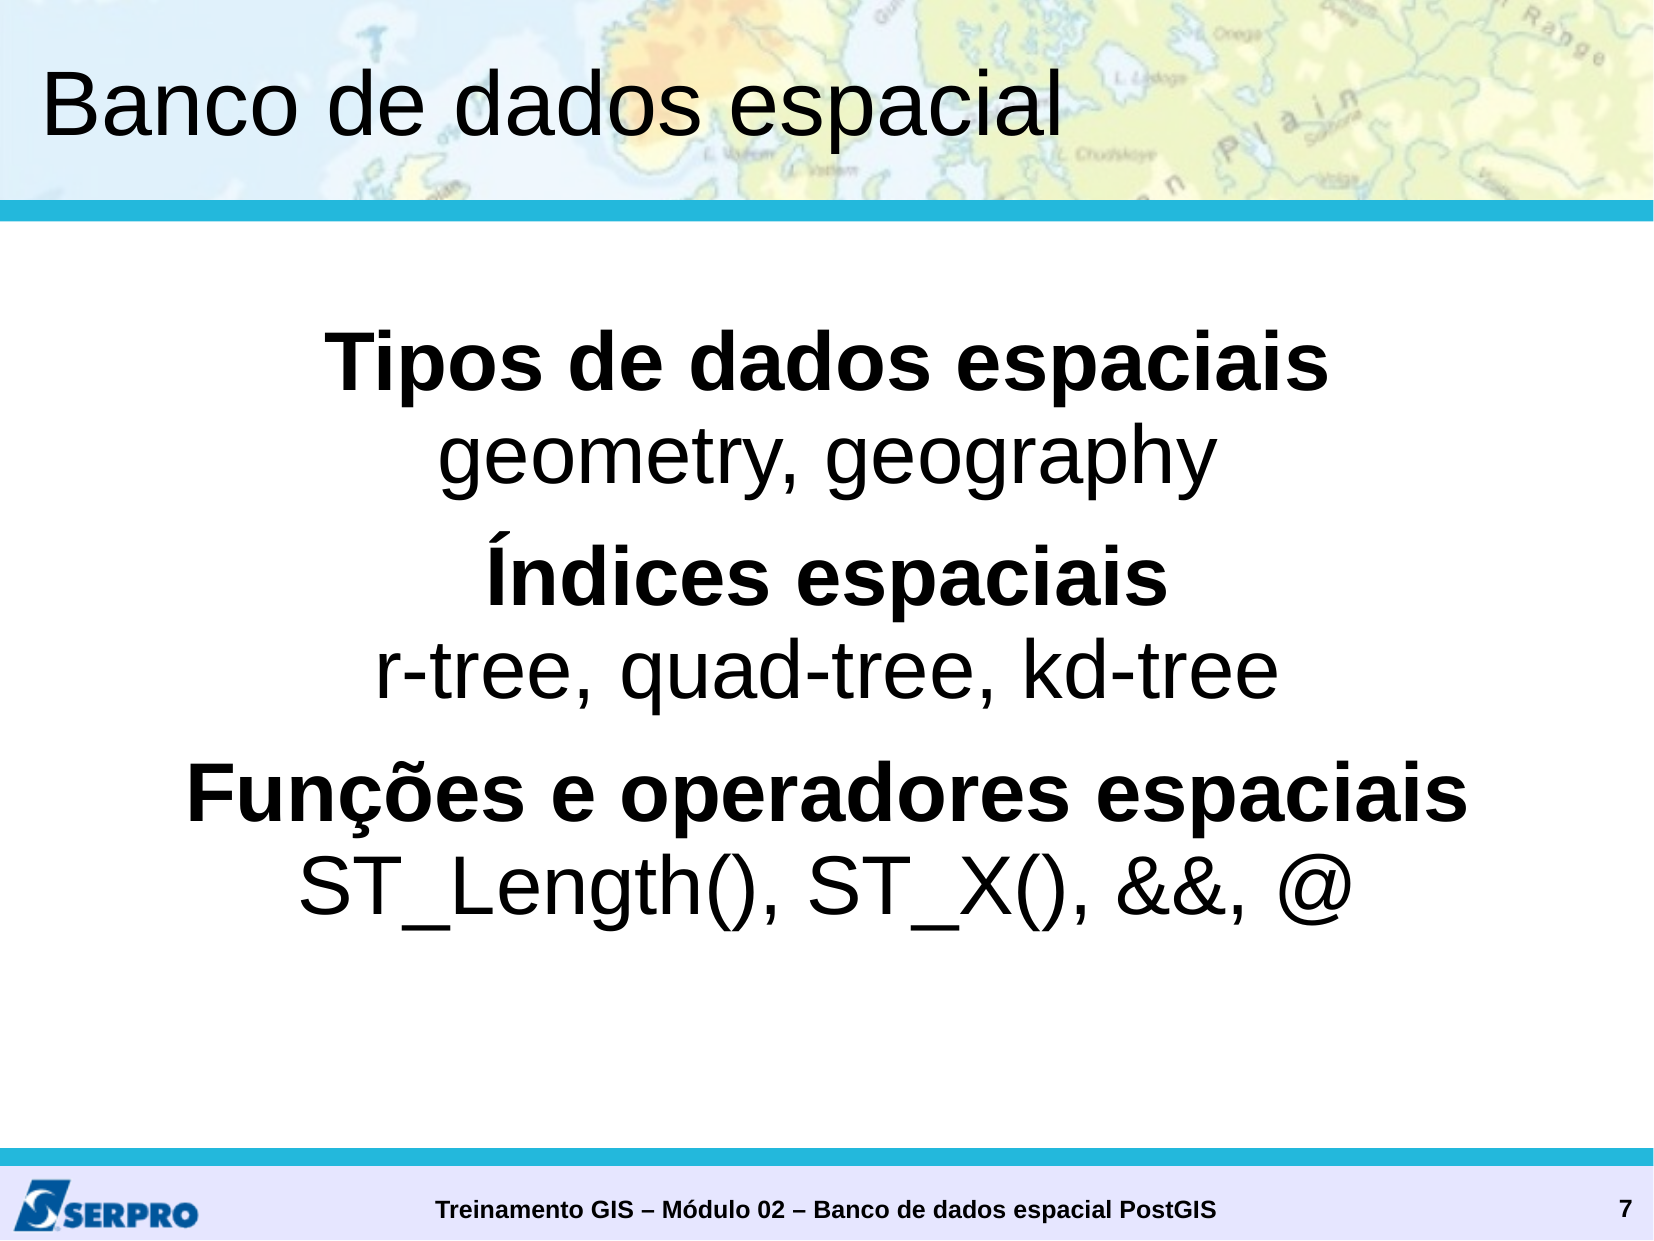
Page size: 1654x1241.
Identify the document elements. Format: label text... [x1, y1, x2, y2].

list Tipos de dados espaciais geometry, geography Índices espaciais r-tree, quad-tree, kd-tree Funções e operadores espaciais ST_Length(), ST_X(), &&, @ [40, 314, 1616, 1056]
title Banco de dados espacial [40, 49, 1614, 159]
picture [10, 1177, 201, 1235]
